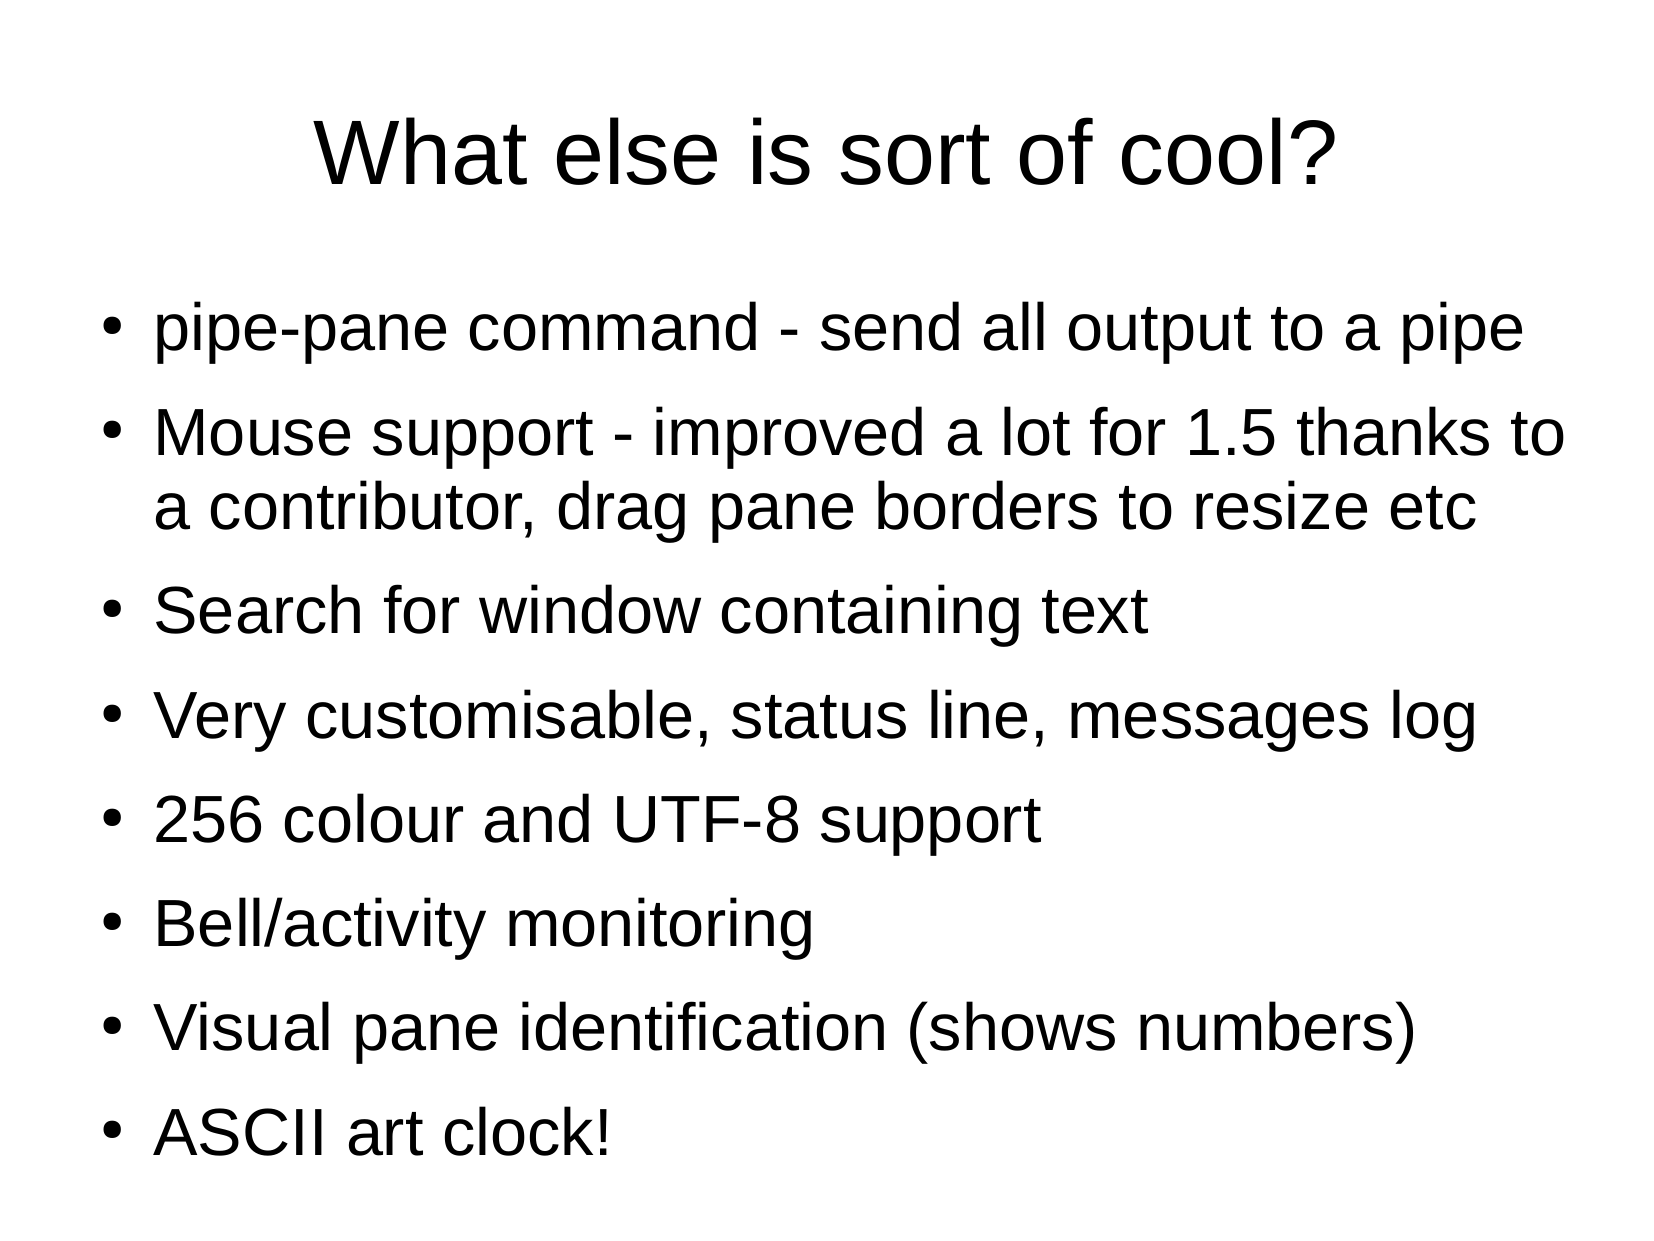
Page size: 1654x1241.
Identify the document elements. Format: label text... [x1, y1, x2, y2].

title What else is sort of cool? [82, 49, 1571, 257]
list pipe-pane command - send all output to a pipe Mouse support - improved a lot for 1.5 thanks to a contributor, drag pane borders to resize etc Search for window containing text Very customisable, status line, messages log 256 colour and UTF-8 support Bell/activity monitoring Visual pane identification (shows numbers) ASCII art clock! [82, 290, 1571, 1170]
